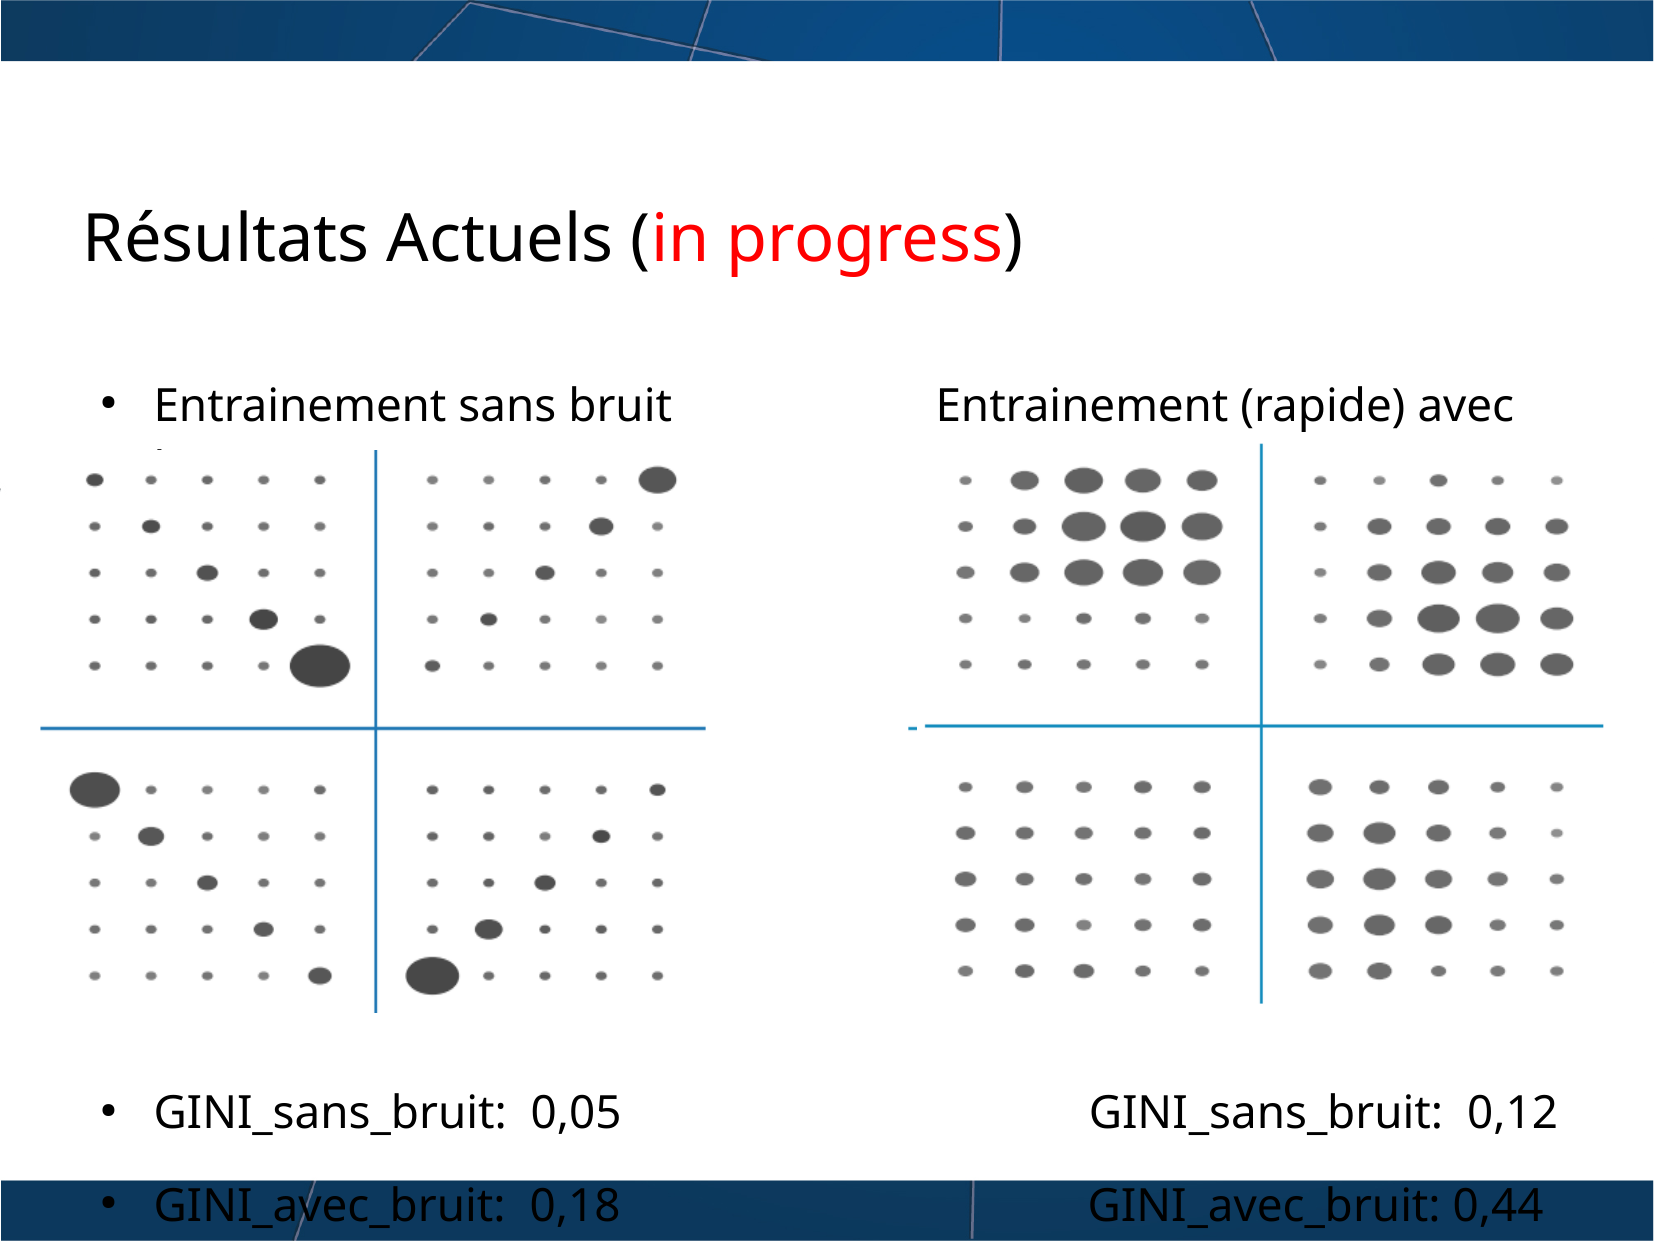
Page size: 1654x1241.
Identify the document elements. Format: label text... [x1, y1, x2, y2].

list Entrainement sans bruit Entrainement (rapide) avec bruit GINI_sans_bruit: 0,05 GINI_sans_bruit: 0,12 GINI_avec_bruit: 0,18 GINI_avec_bruit: 0,44 [82, 372, 1571, 1175]
title Résultats Actuels (in progress) [82, 132, 1571, 340]
picture [0, 0, 1654, 1241]
